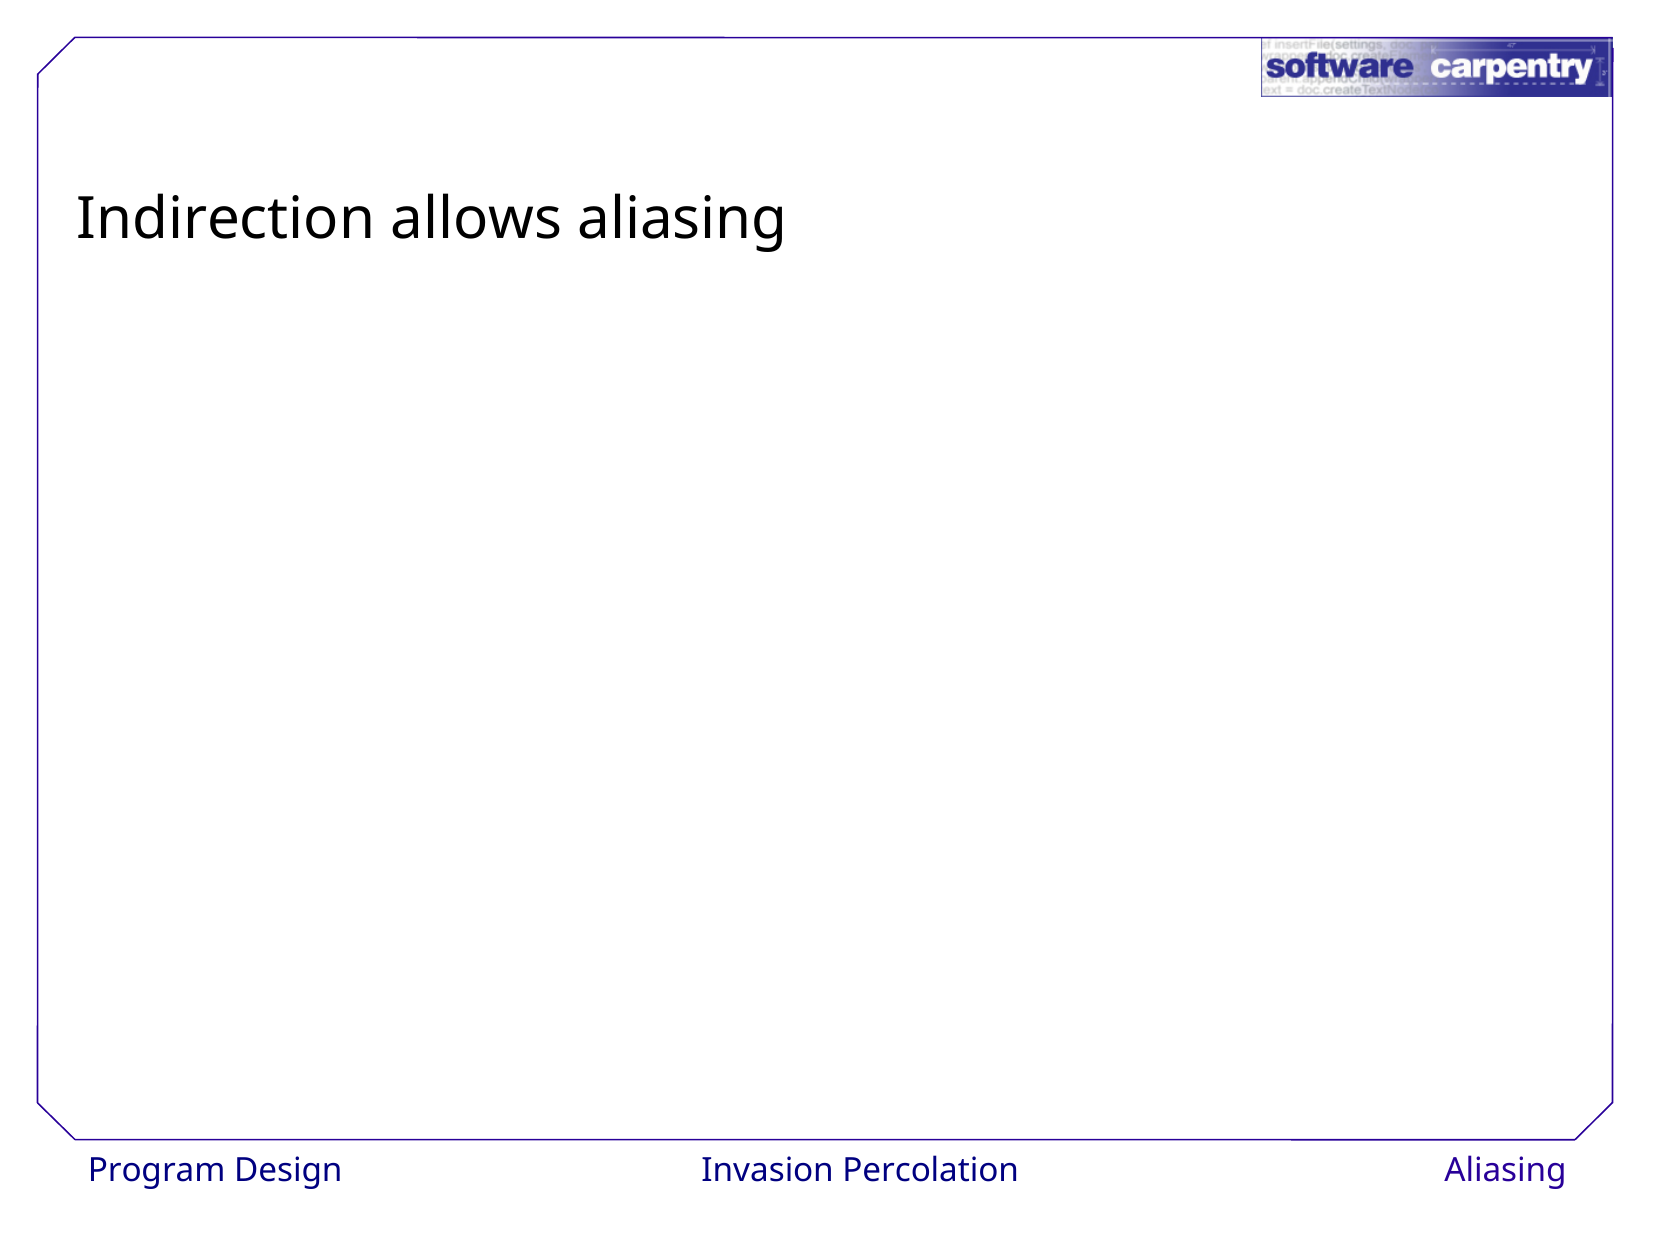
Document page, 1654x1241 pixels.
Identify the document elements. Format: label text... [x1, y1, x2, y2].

picture [1261, 39, 1613, 97]
text_box Indirection allows aliasing [61, 138, 953, 259]
